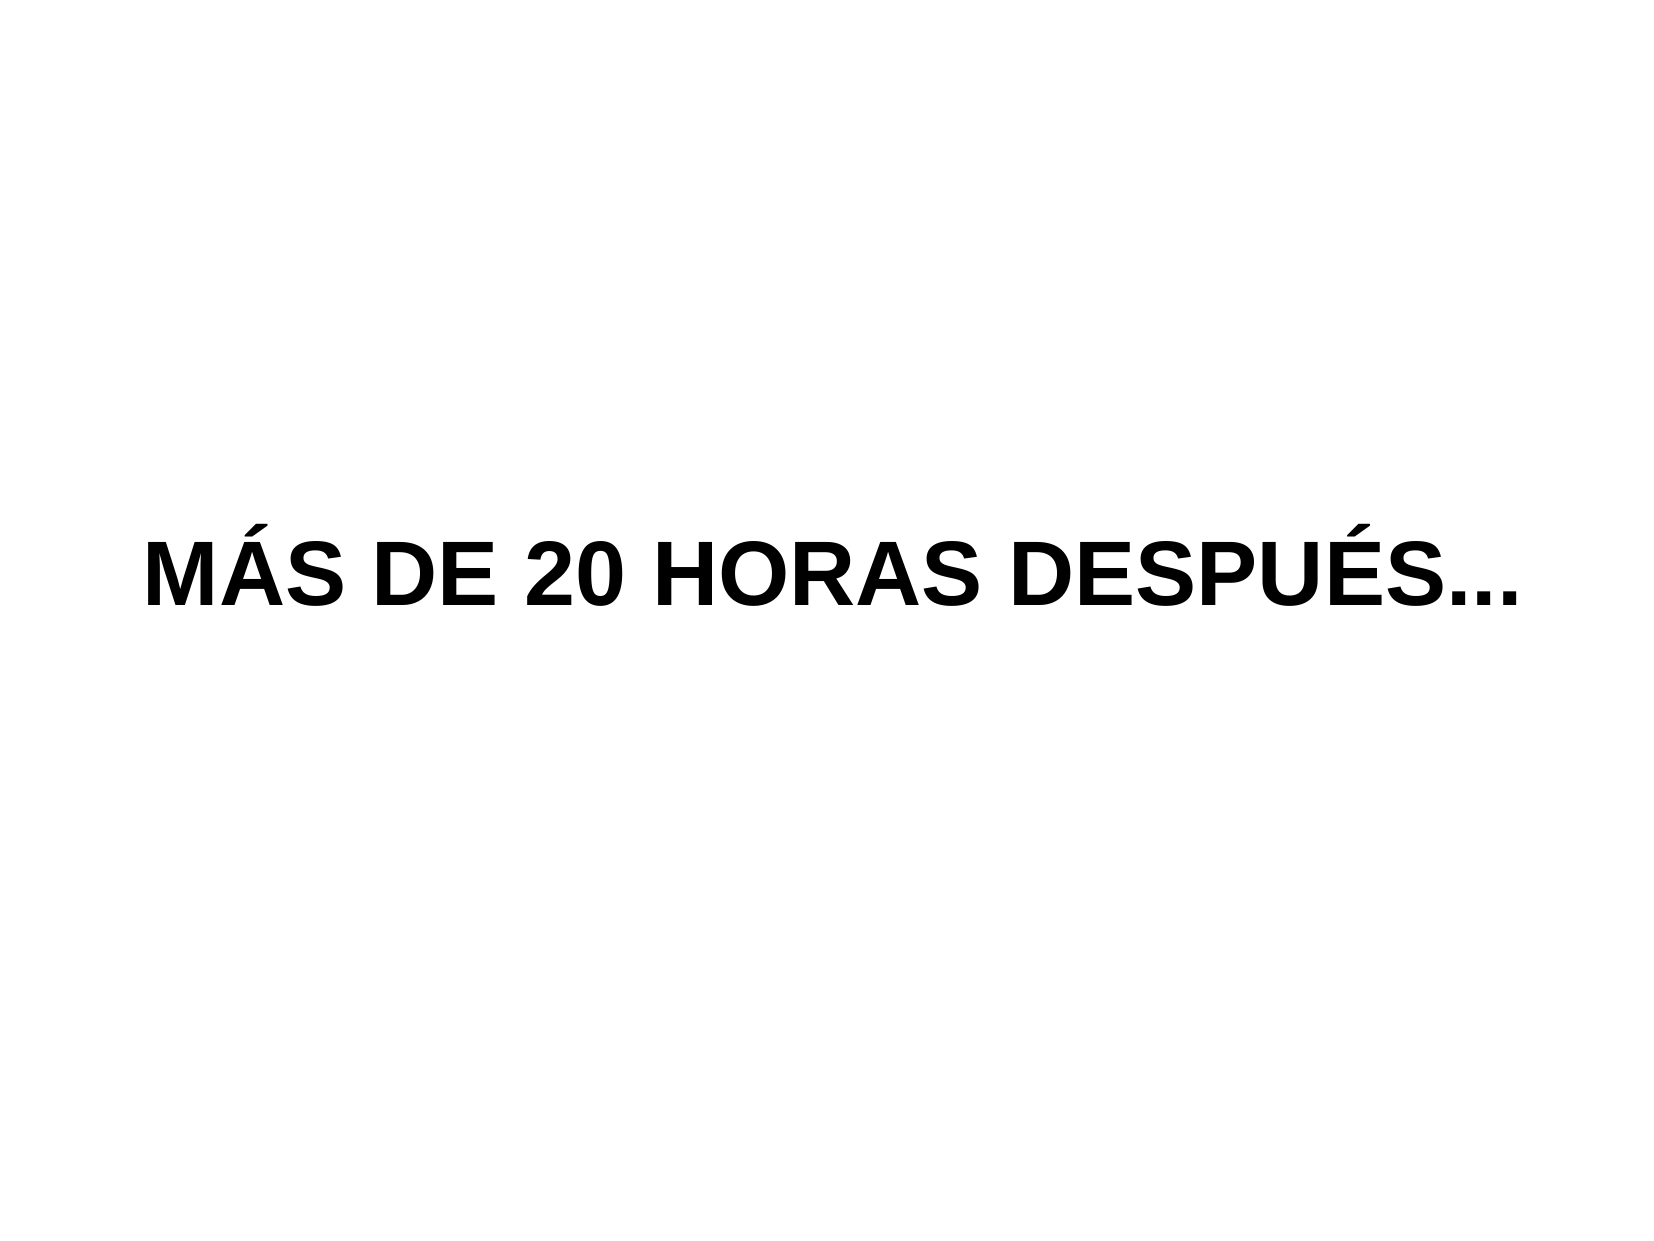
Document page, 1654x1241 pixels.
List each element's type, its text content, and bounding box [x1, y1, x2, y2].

title MÁS DE 20 HORAS DESPUÉS... [89, 470, 1578, 678]
